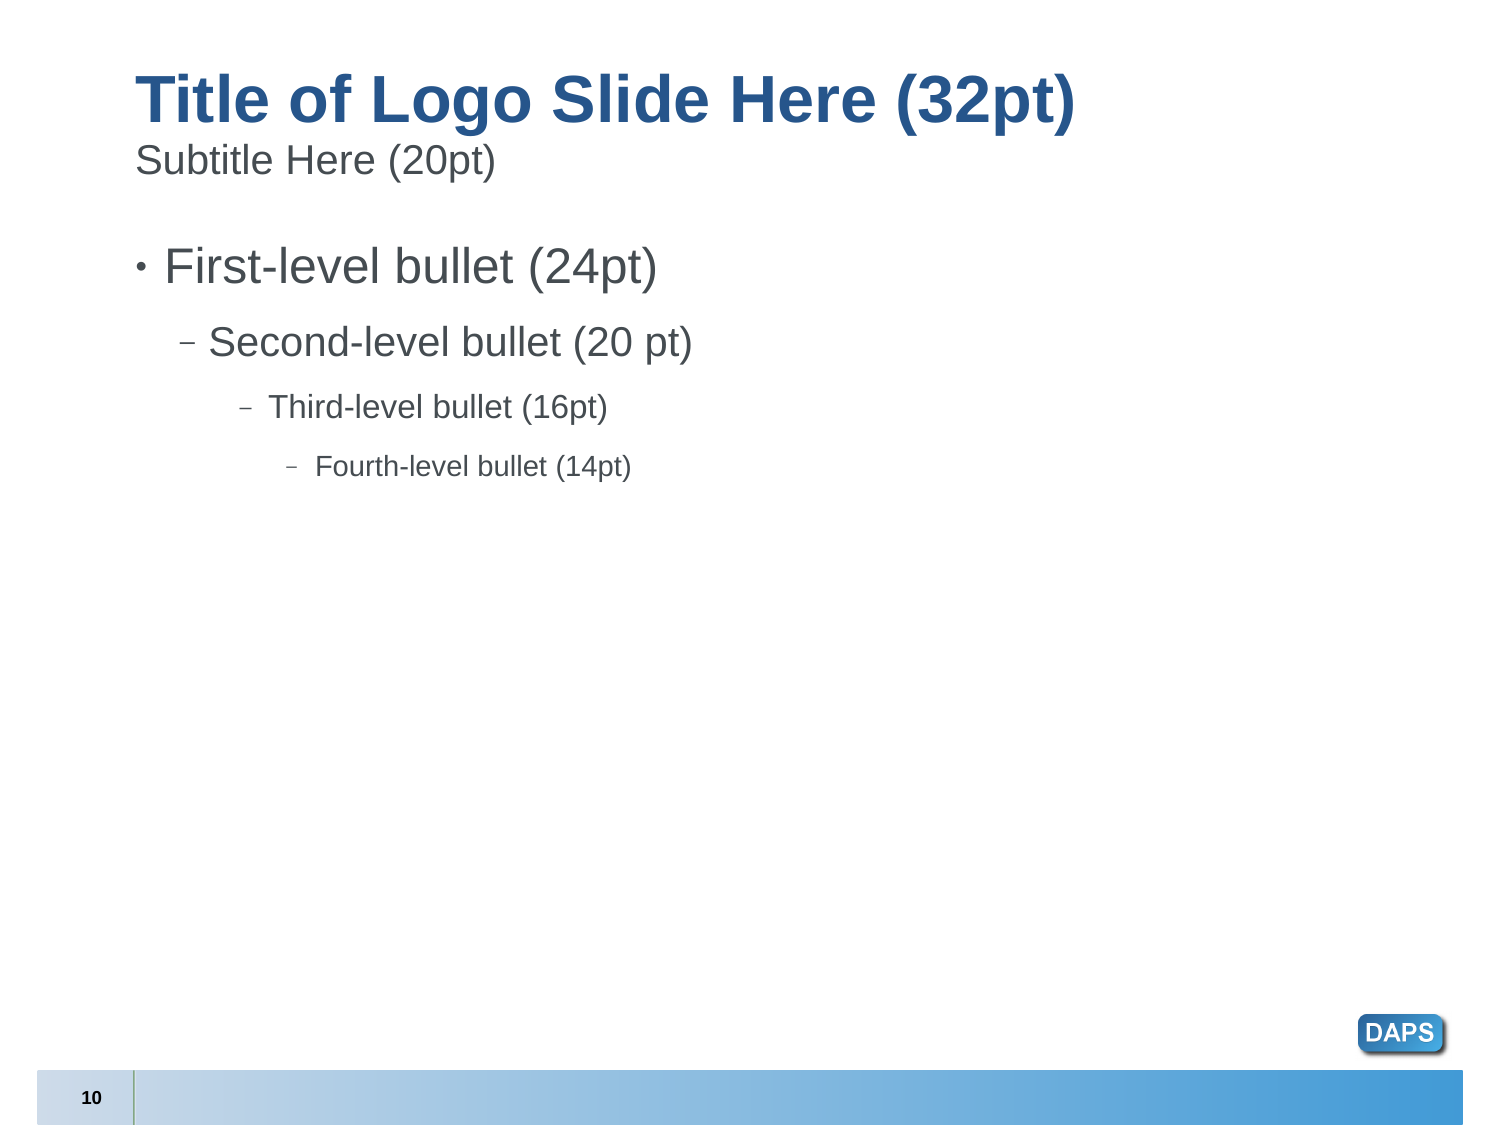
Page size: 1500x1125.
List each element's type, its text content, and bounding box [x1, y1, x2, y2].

picture [1355, 1011, 1452, 1061]
title Title of Logo Slide Here (32pt) Subtitle Here (20pt) [135, 41, 1372, 204]
list First-level bullet (24pt) Second-level bullet (20 pt) Third-level bullet (16pt) Fourth-level bullet (14pt) [135, 238, 1372, 982]
